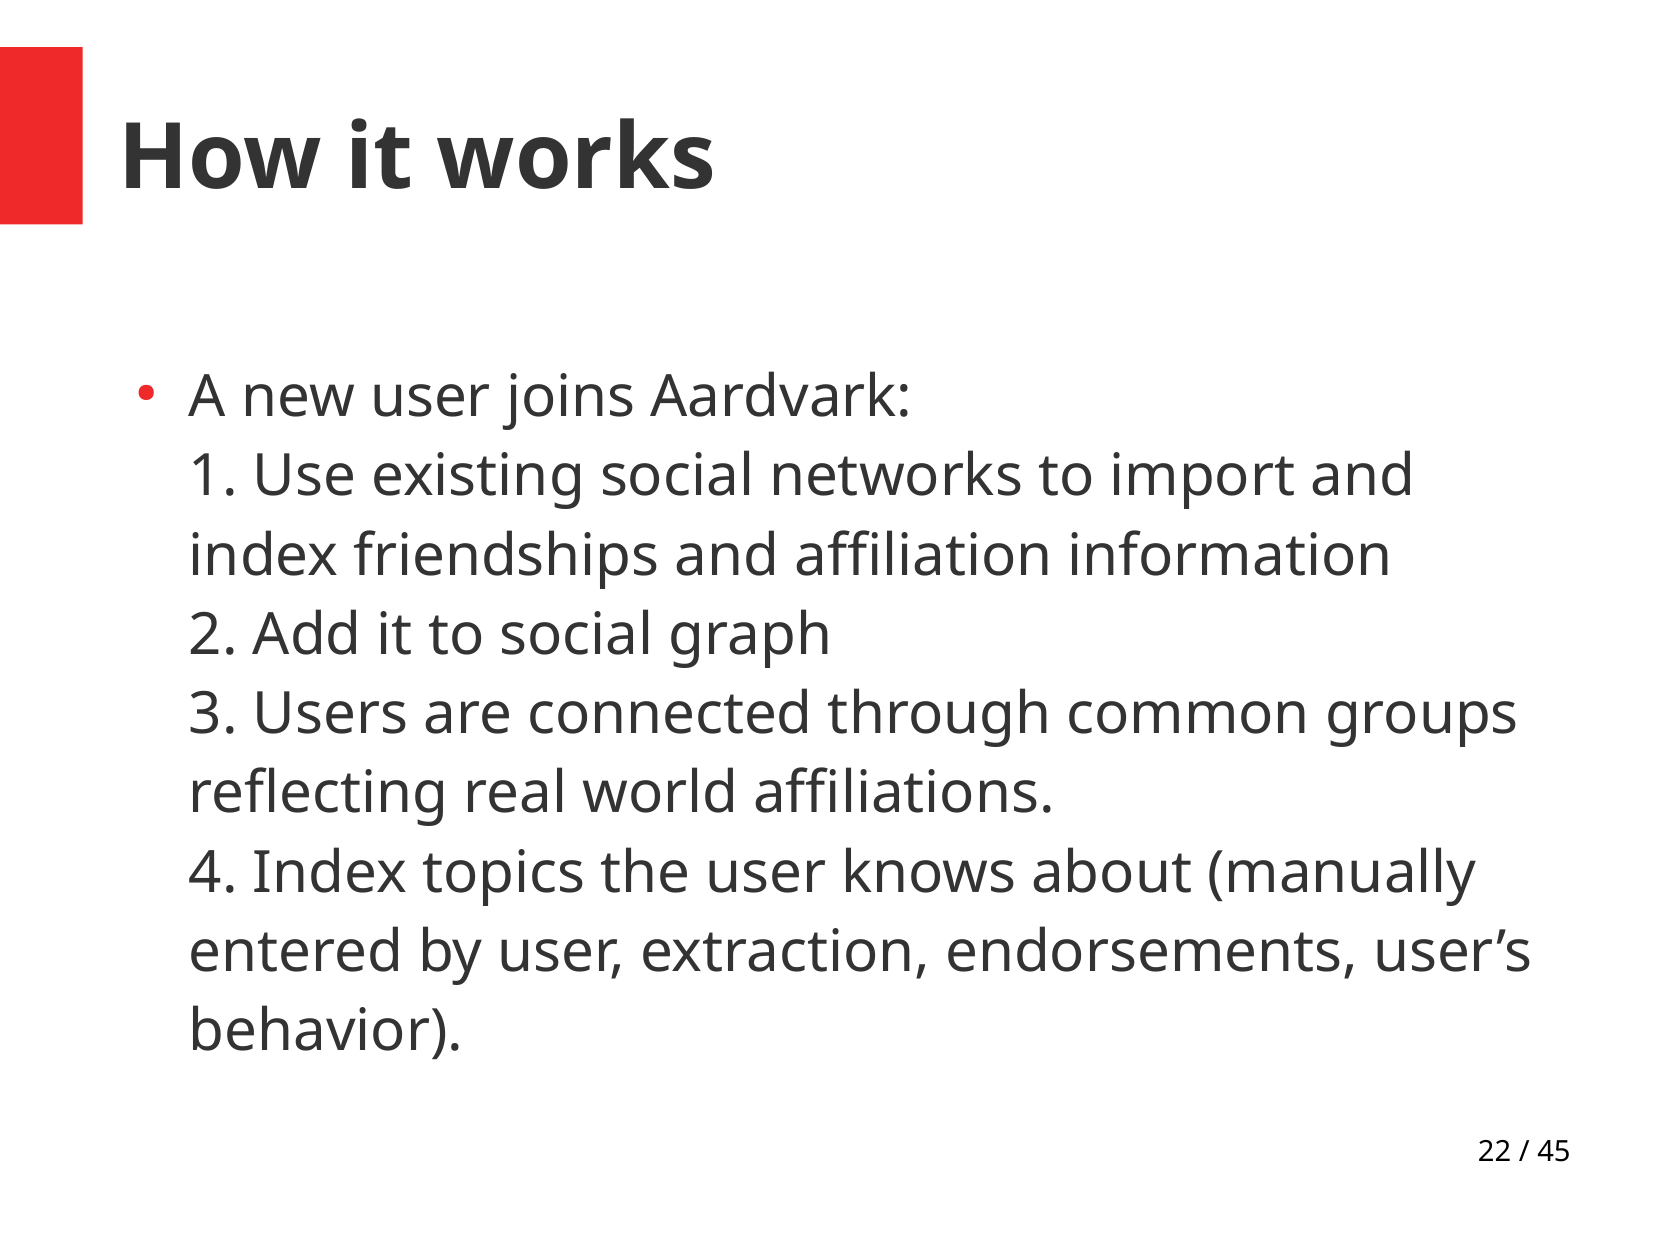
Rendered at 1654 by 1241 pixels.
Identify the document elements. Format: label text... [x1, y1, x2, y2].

list A new user joins Aardvark: 1. Use existing social networks to import and index friendships and affiliation information 2. Add it to social graph 3. Users are connected through common groups reflecting real world affiliations. 4. Index topics the user knows about (manually entered by user, extraction, endorsements, user’s behavior). [118, 354, 1536, 1074]
title How it works [118, 49, 1571, 257]
